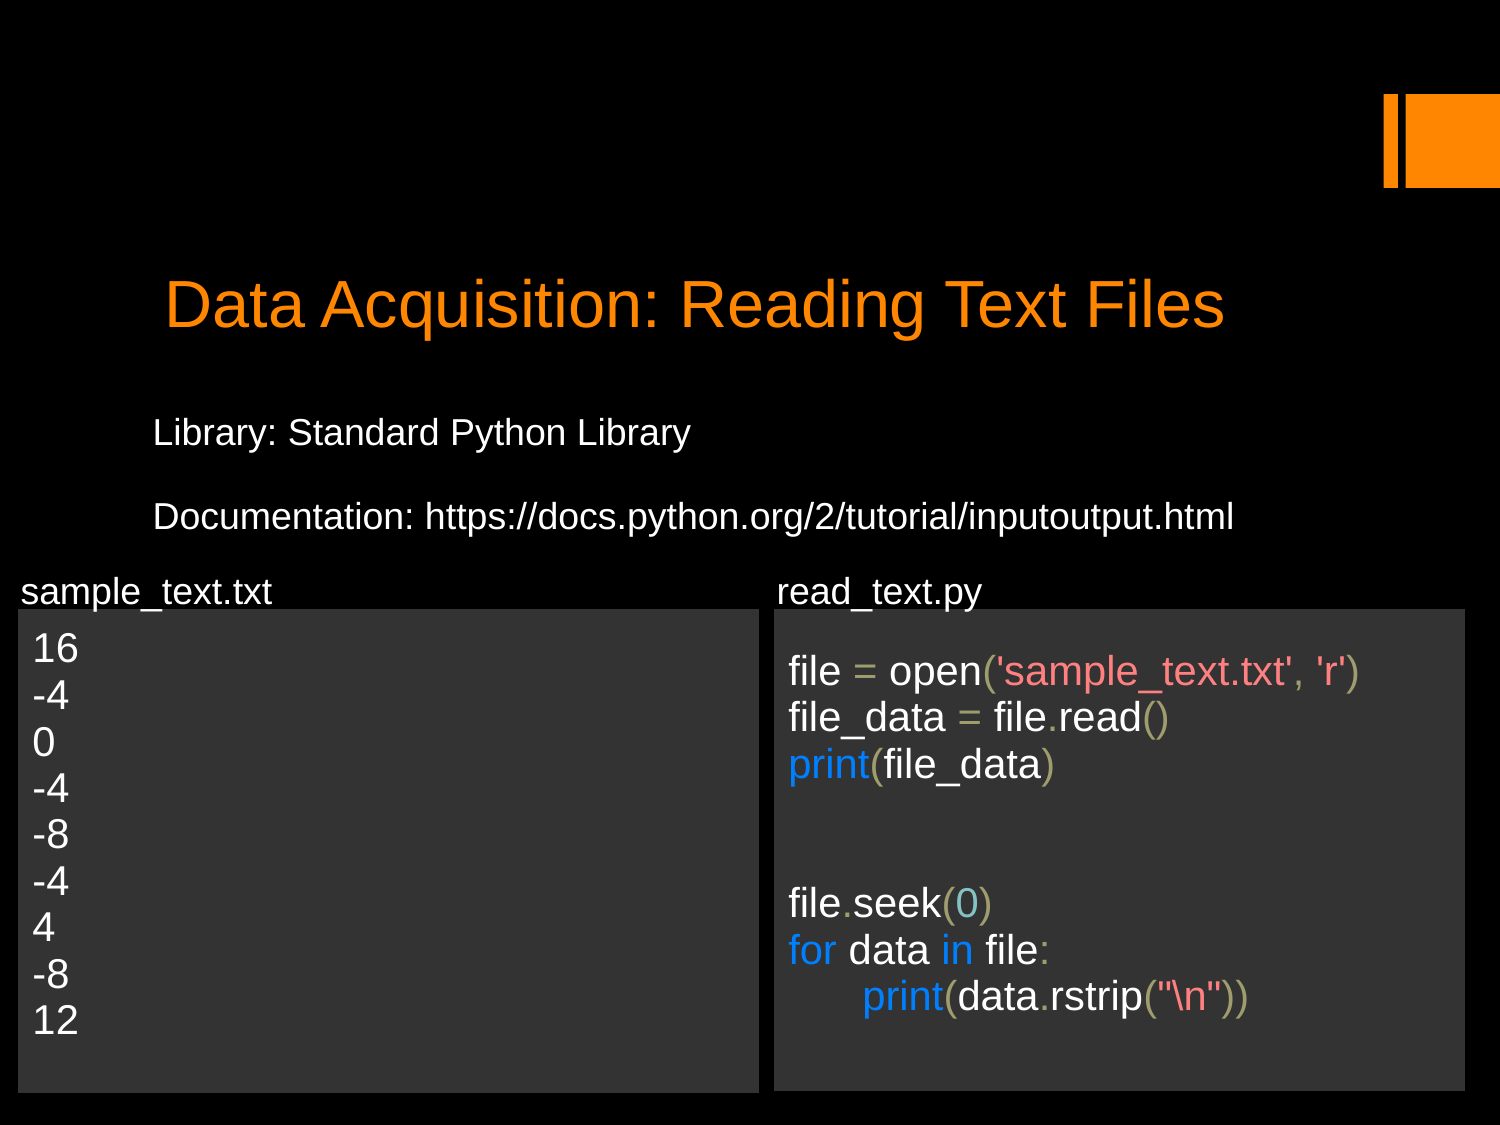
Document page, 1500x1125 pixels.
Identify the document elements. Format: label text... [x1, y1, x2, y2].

text_box sample_text.txt [5, 563, 377, 823]
text_box file = open('sample_text.txt', 'r') file_data = file.read() print(file_data) file.seek(0) for data in file: print(data.rstrip("\n")) [773, 608, 1466, 1092]
title Data Acquisition: Reading Text Files [150, 253, 1351, 443]
text_box Library: Standard Python Library Documentation: https://docs.python.org/2/tutorial/inputoutput.html [138, 404, 1314, 697]
text_box 16 -4 0 -4 -8 -4 4 -8 12 [17, 608, 760, 1094]
